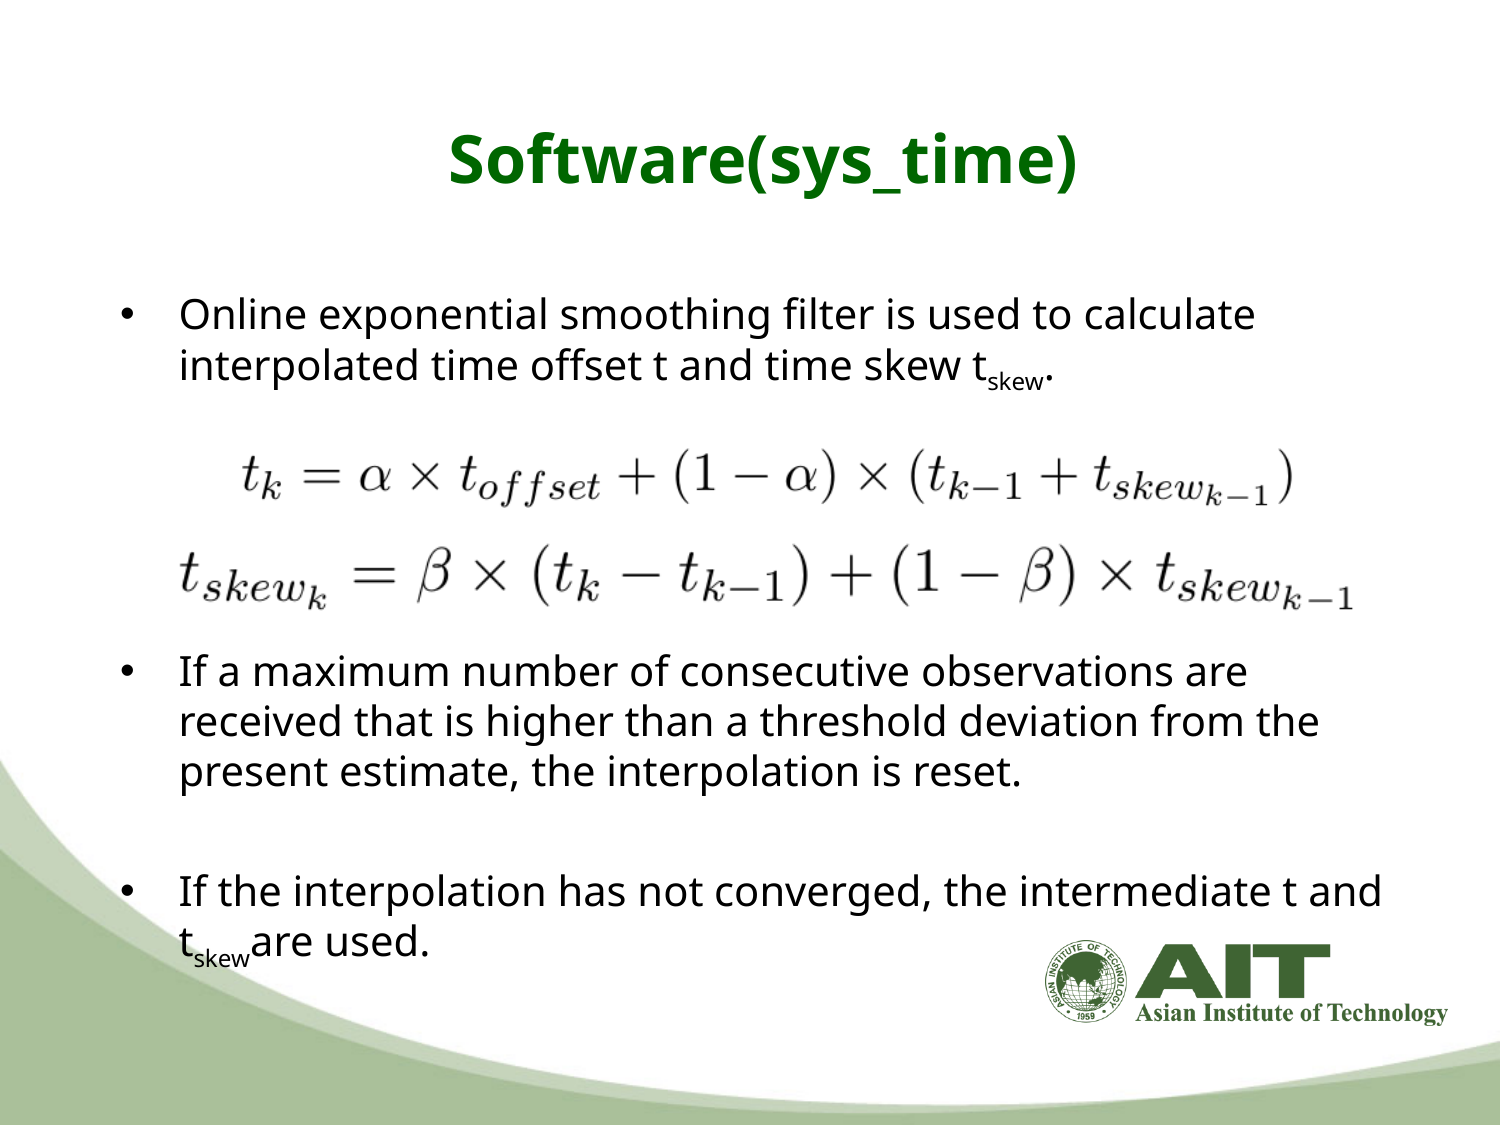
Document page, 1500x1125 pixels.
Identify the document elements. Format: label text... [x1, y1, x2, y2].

picture [0, 0, 1500, 1125]
list Online exponential smoothing filter is used to calculate interpolated time offset t and time skew tskew. If a maximum number of consecutive observations are received that is higher than a threshold deviation from the present estimate, the interpolation is reset. If the interpolation has not converged, the intermediate t and tskeware used. [88, 280, 1439, 1024]
title Software(sys_time) [88, 63, 1439, 251]
